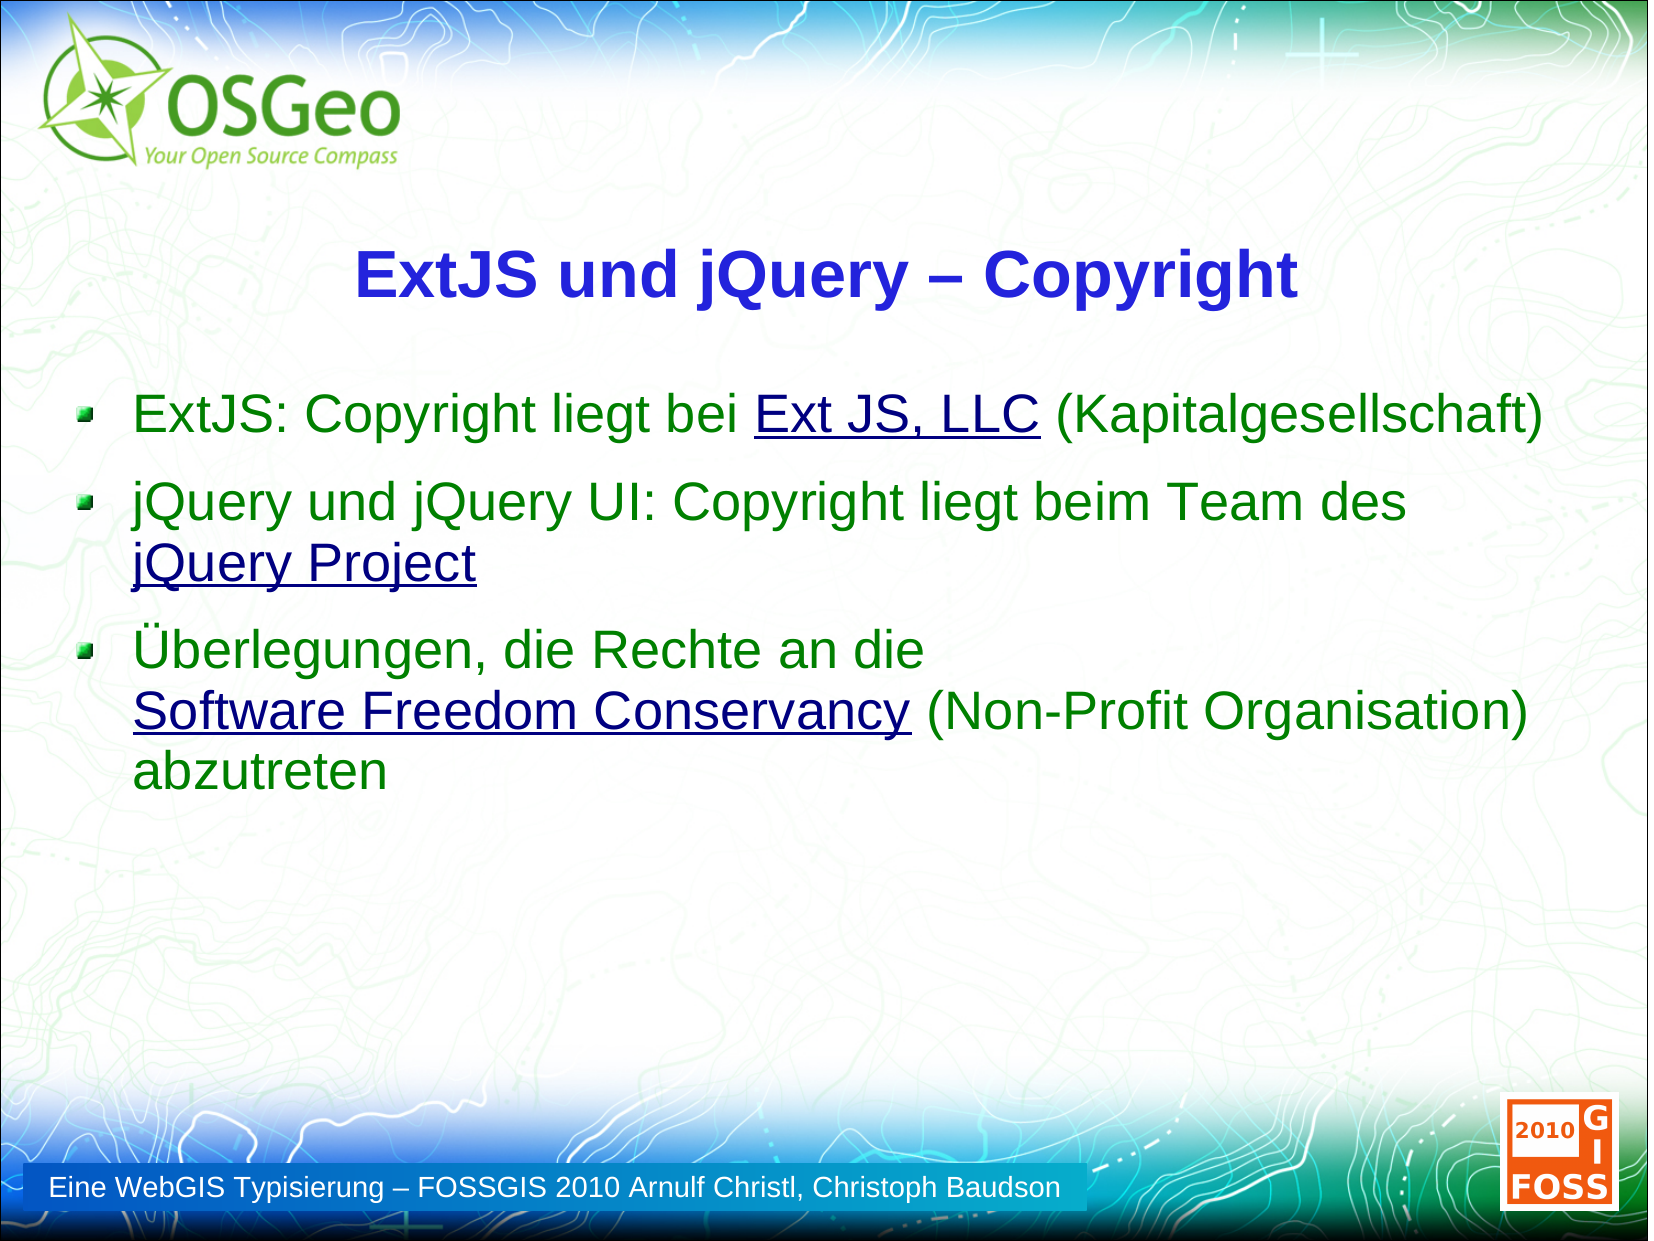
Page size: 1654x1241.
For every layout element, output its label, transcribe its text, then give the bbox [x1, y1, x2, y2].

picture [1, 1, 1647, 1240]
list ExtJS: Copyright liegt bei Ext JS, LLC (Kapitalgesellschaft) jQuery und jQuery UI: Copyright liegt beim Team des jQuery Project Überlegungen, die Rechte an die Software Freedom Conservancy (Non-Profit Organisation) abzutreten [76, 383, 1565, 1188]
title ExtJS und jQuery – Copyright [82, 208, 1571, 342]
